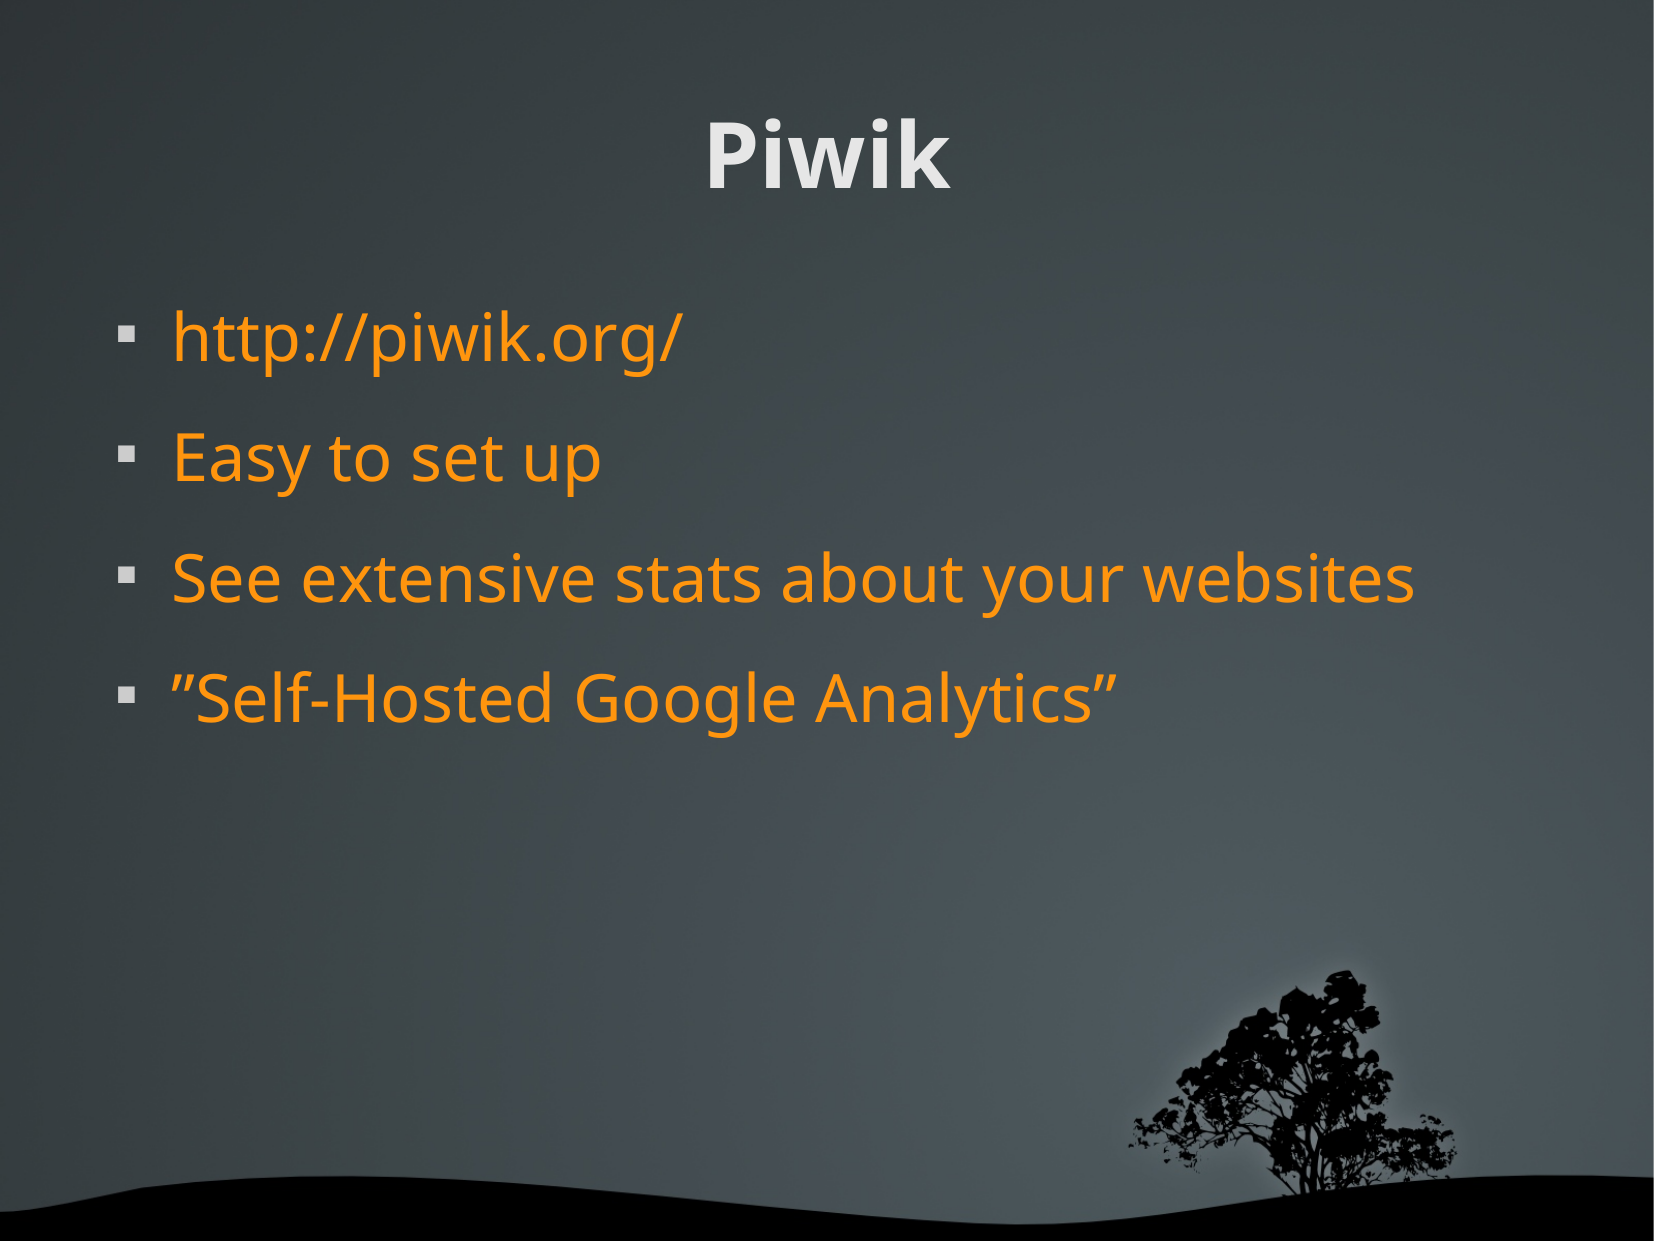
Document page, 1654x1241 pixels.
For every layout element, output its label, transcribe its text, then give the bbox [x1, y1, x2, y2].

list http://piwik.org/ Easy to set up See extensive stats about your websites ”Self-Hosted Google Analytics” [82, 290, 1571, 1109]
picture [0, 0, 1654, 1241]
title Piwik [82, 49, 1571, 257]
